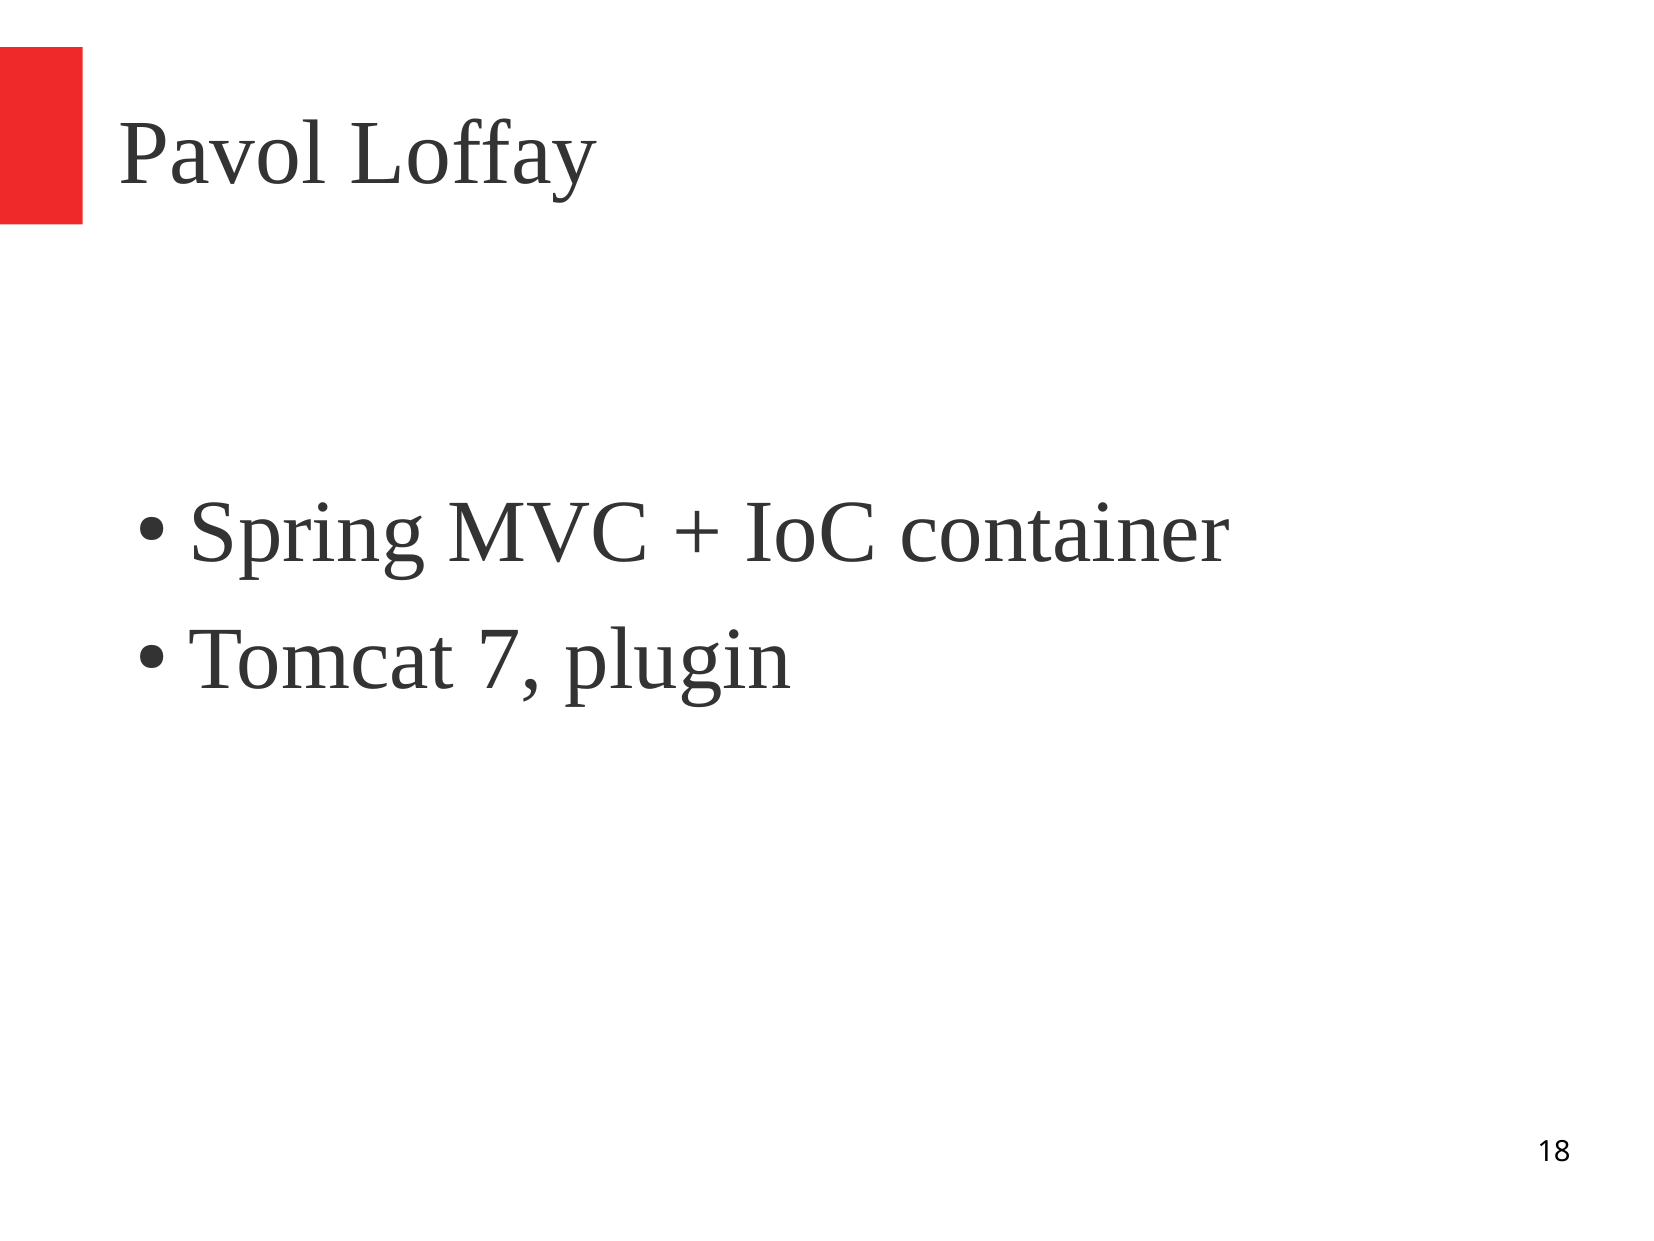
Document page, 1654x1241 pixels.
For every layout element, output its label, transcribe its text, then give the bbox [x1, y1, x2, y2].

title Pavol Loffay [118, 49, 1571, 257]
list Spring MVC + IoC container Tomcat 7, plugin [118, 354, 1536, 1074]
